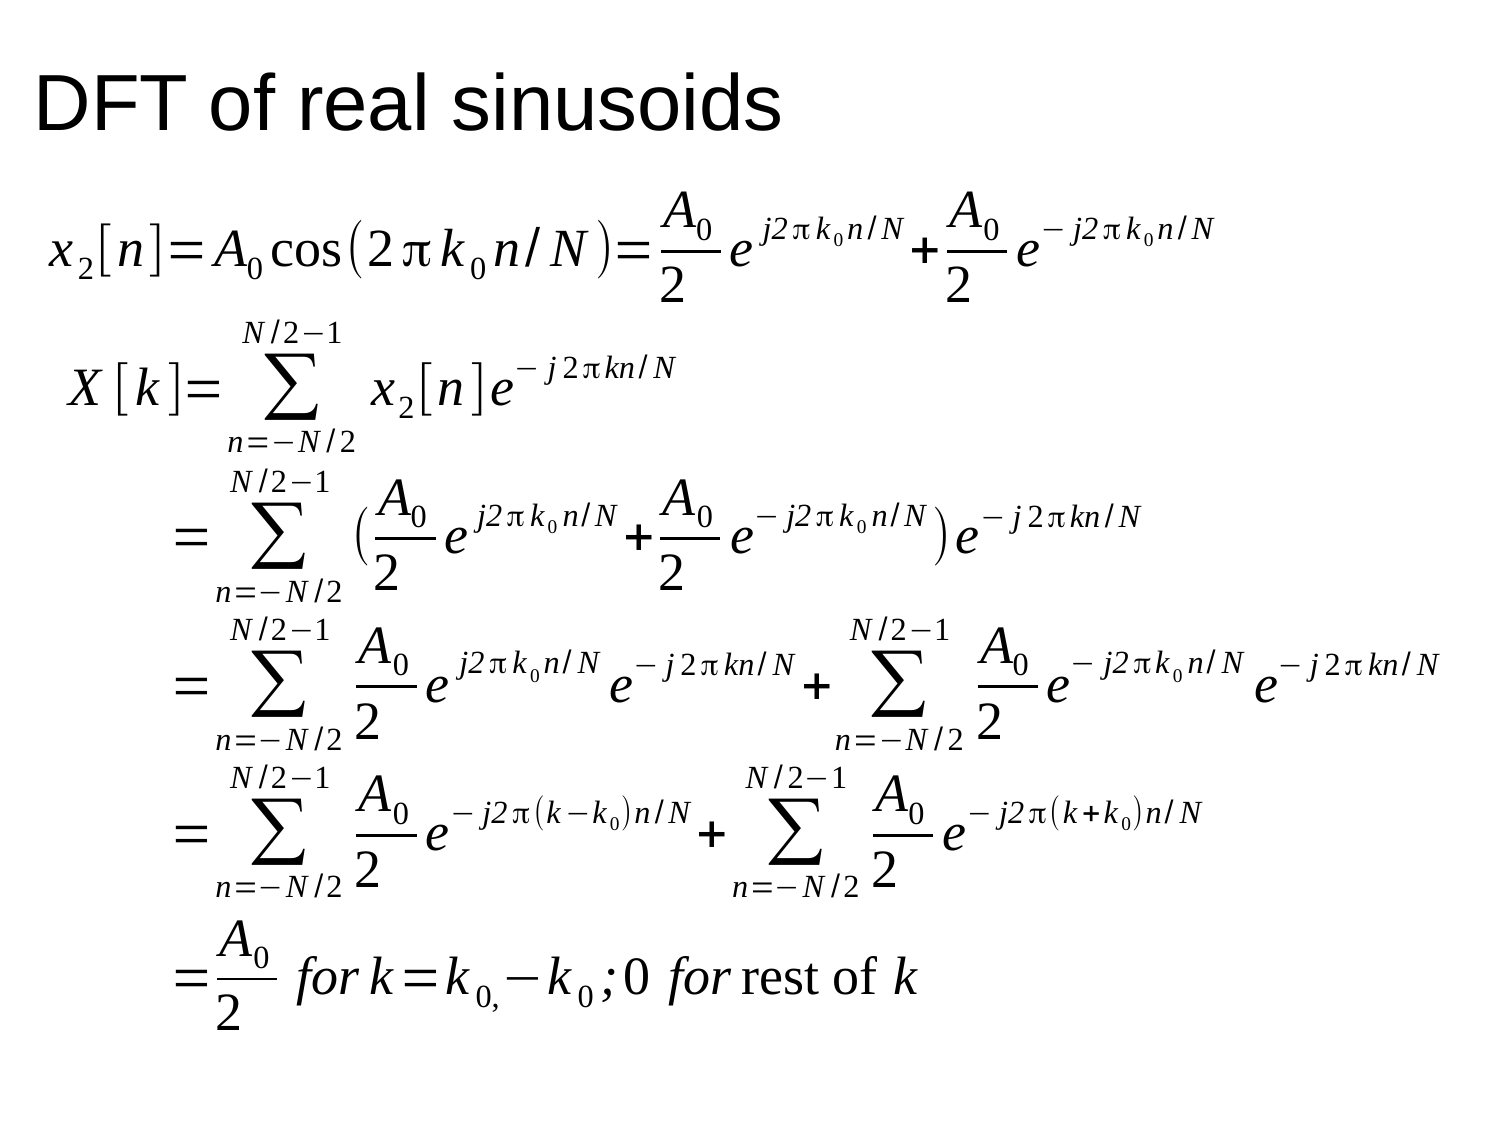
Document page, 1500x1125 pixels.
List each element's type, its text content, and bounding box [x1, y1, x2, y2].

chart [39, 179, 1449, 1044]
title DFT of real sinusoids [33, 9, 1384, 197]
